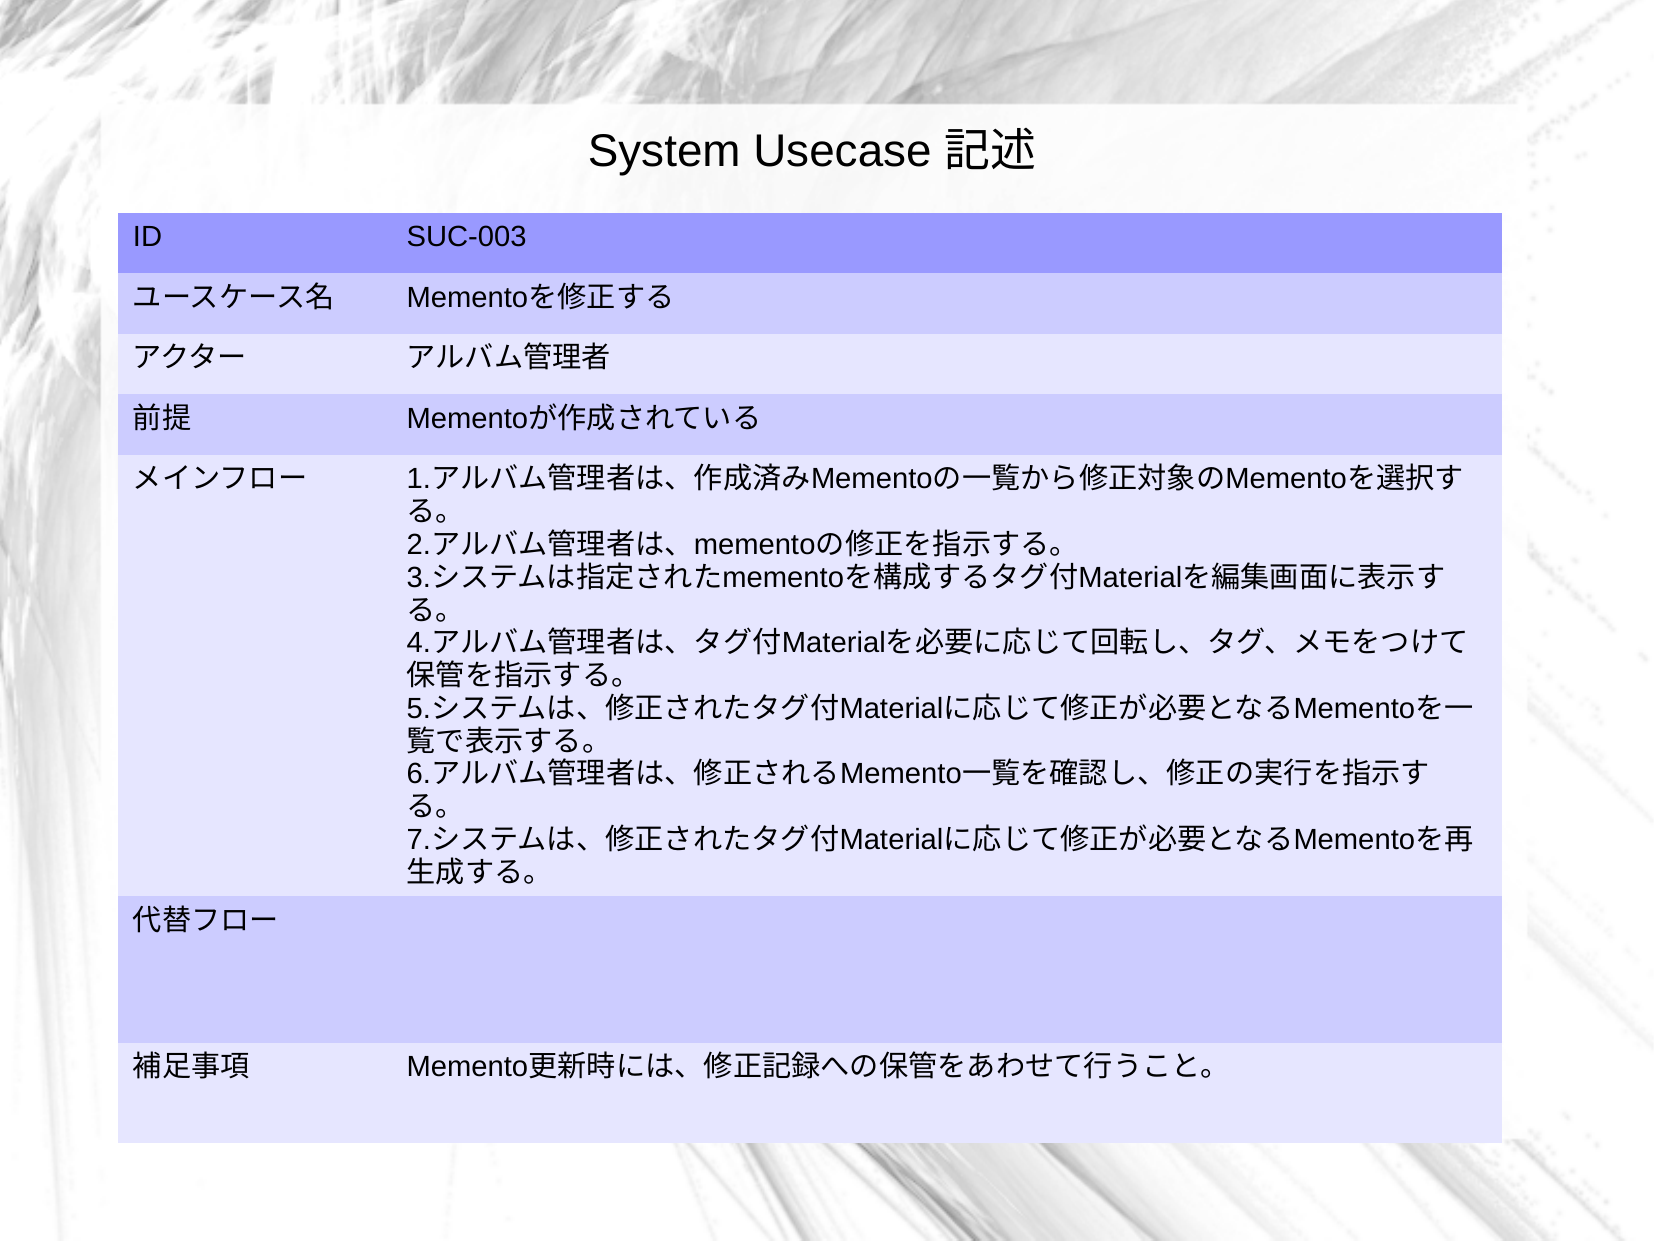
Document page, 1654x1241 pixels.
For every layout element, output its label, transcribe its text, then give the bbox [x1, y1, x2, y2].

table_cell アルバム管理者 [392, 334, 1502, 394]
table_cell アルバム管理者は、作成済みMementoの一覧から修正対象のMementoを選択する。 アルバム管理者は、mementoの修正を指示する。 システムは指定されたmementoを構成するタグ付Materialを編集画面に表示する。 アルバム管理者は、タグ付Materialを必要に応じて回転し、タグ、メモをつけて保管を指示する。 システムは、修正されたタグ付Materialに応じて修正が必要となるMementoを一覧で表示する。 アルバム管理者は、修正されるMemento一覧を確認し、修正の実行を指示する。 システムは、修正されたタグ付Materialに応じて修正が必要となるMementoを再生成する。 [392, 455, 1502, 896]
table_cell Mementoが作成されている [392, 394, 1502, 455]
picture [0, 0, 1654, 1241]
table_cell Mementoを修正する [392, 273, 1502, 334]
table_cell アクター [118, 334, 392, 394]
table_cell メインフロー [118, 455, 392, 896]
table_cell 代替フロー [118, 896, 392, 1043]
table_cell 補足事項 [118, 1043, 392, 1143]
table_cell 前提 [118, 394, 392, 455]
title System Usecase 記述 [118, 112, 1506, 189]
table_header SUC-003 [392, 213, 1502, 273]
table_cell [392, 896, 1502, 1043]
table_cell ユースケース名 [118, 273, 392, 334]
table_cell Memento更新時には、修正記録への保管をあわせて行うこと。 [392, 1043, 1502, 1143]
table_header ID [118, 213, 392, 273]
